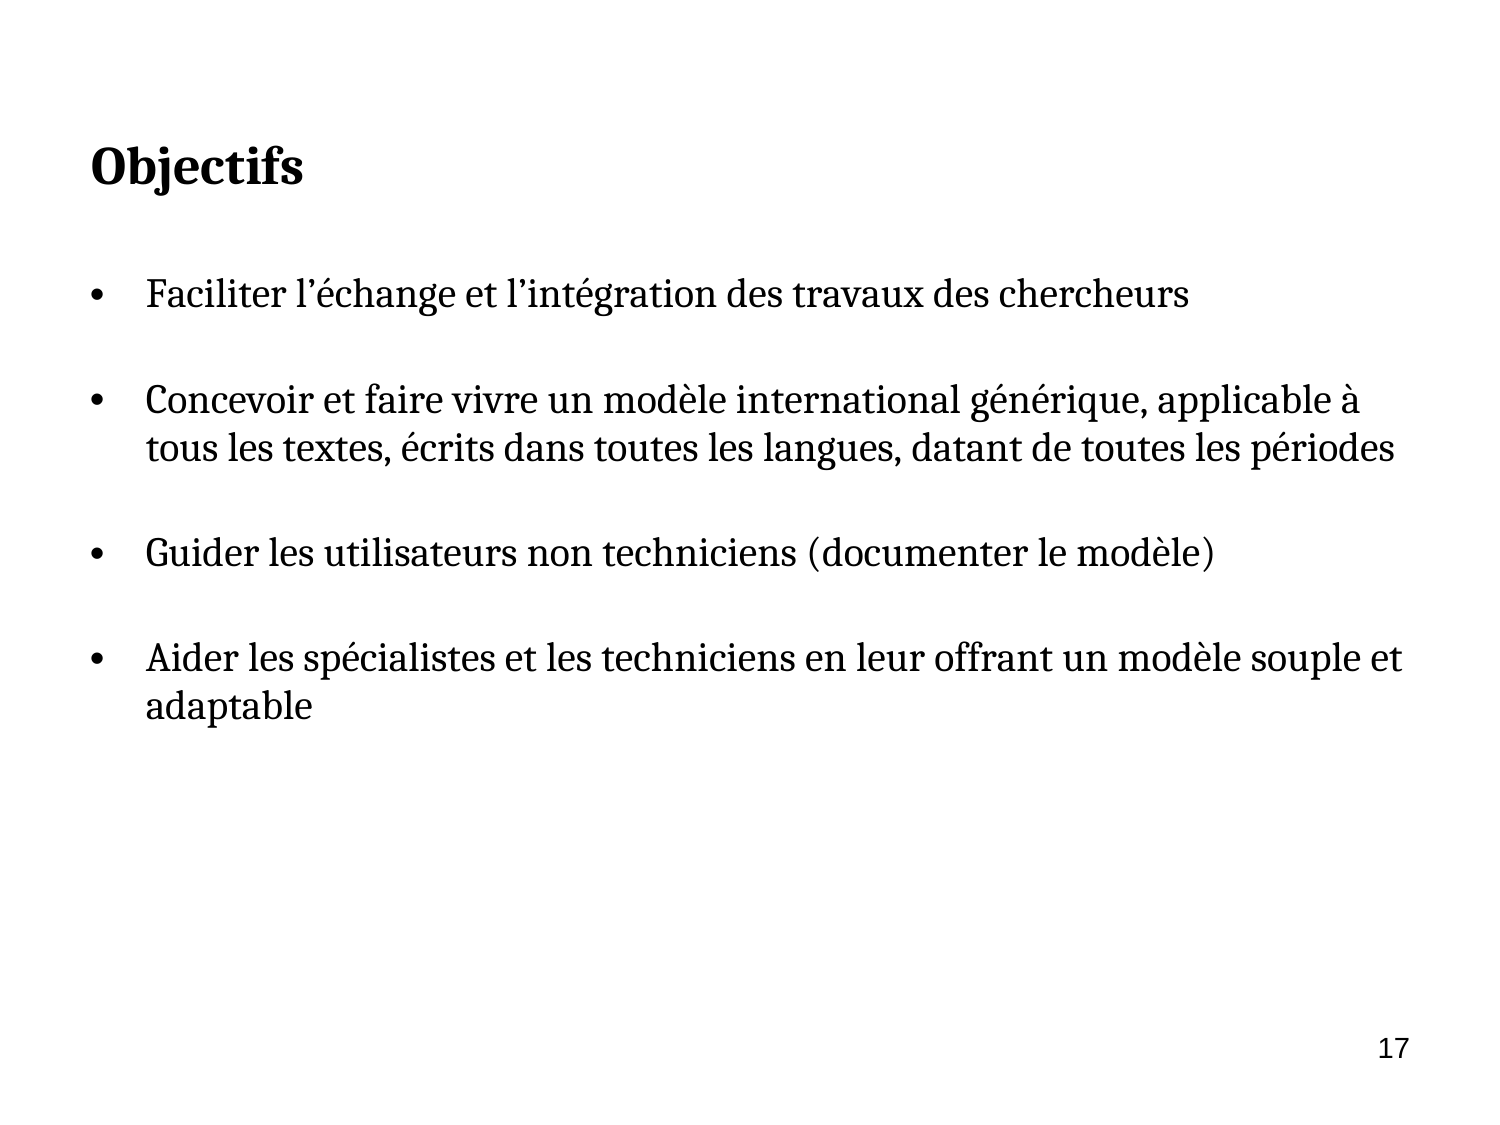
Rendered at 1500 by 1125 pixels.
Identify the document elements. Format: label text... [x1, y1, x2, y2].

title Objectifs [76, 45, 1426, 233]
text_box <numéro> [1074, 1024, 1426, 1103]
list Faciliter l’échange et l’intégration des travaux des chercheurs Concevoir et faire vivre un modèle international générique, applicable à tous les textes, écrits dans toutes les langues, datant de toutes les périodes Guider les utilisateurs non techniciens (documenter le modèle) Aider les spécialistes et les techniciens en leur offrant un modèle souple et adaptable [75, 262, 1426, 1005]
